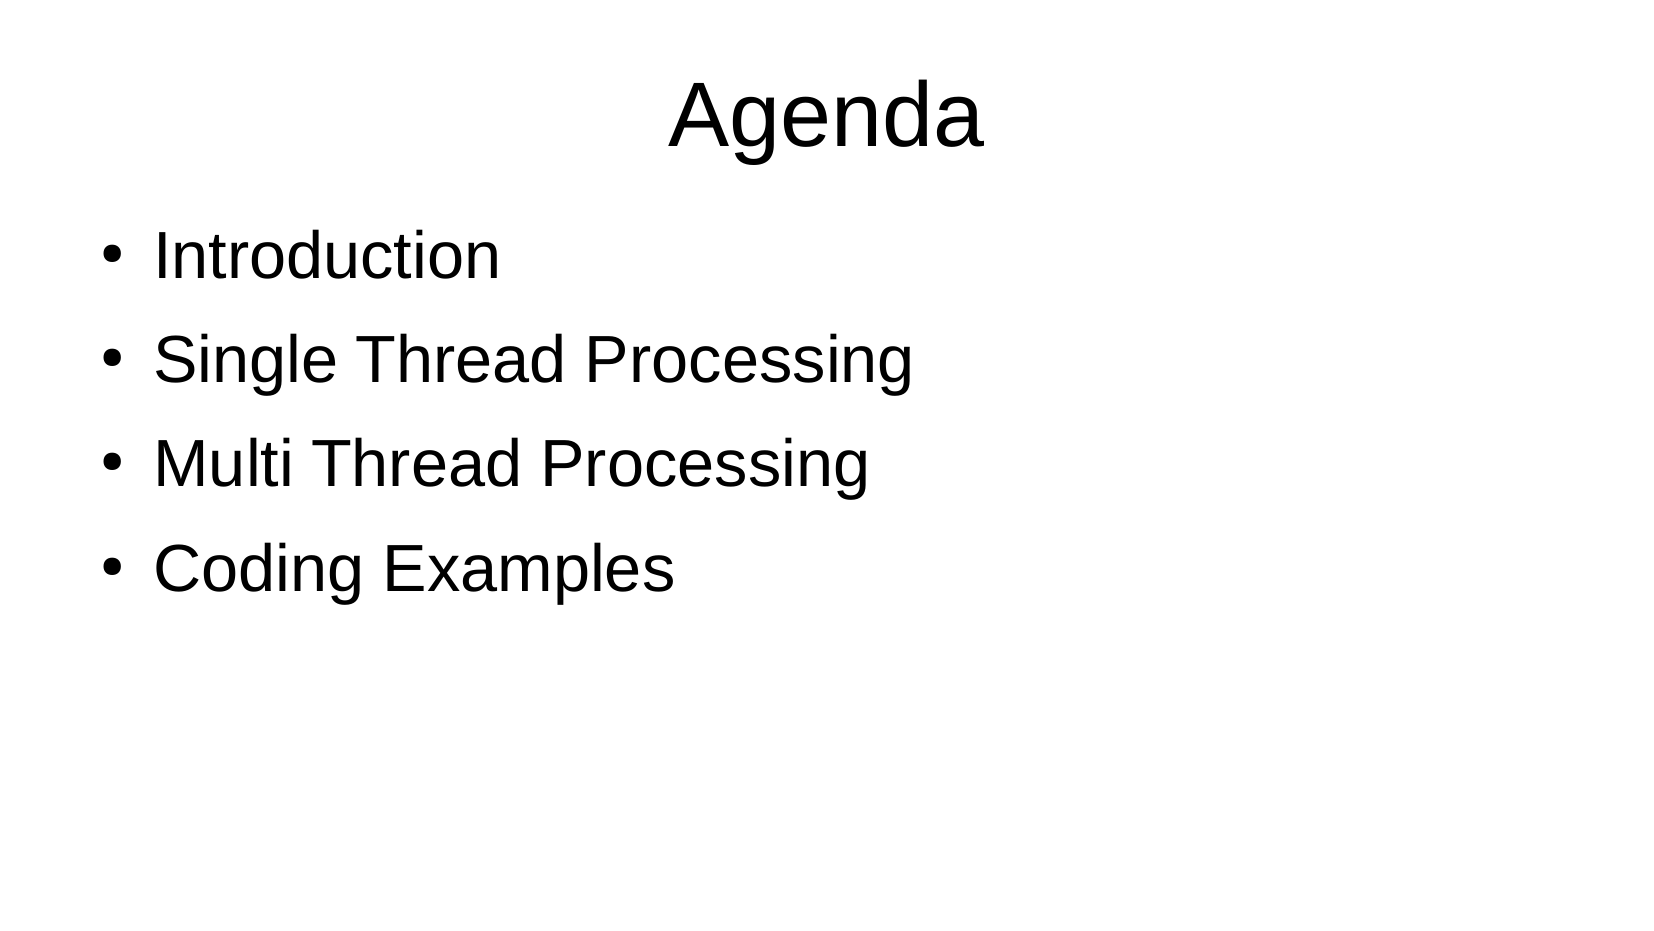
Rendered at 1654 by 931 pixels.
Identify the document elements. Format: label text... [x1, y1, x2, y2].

title Agenda [82, 37, 1571, 193]
list Introduction Single Thread Processing Multi Thread Processing Coding Examples [82, 217, 1571, 758]
